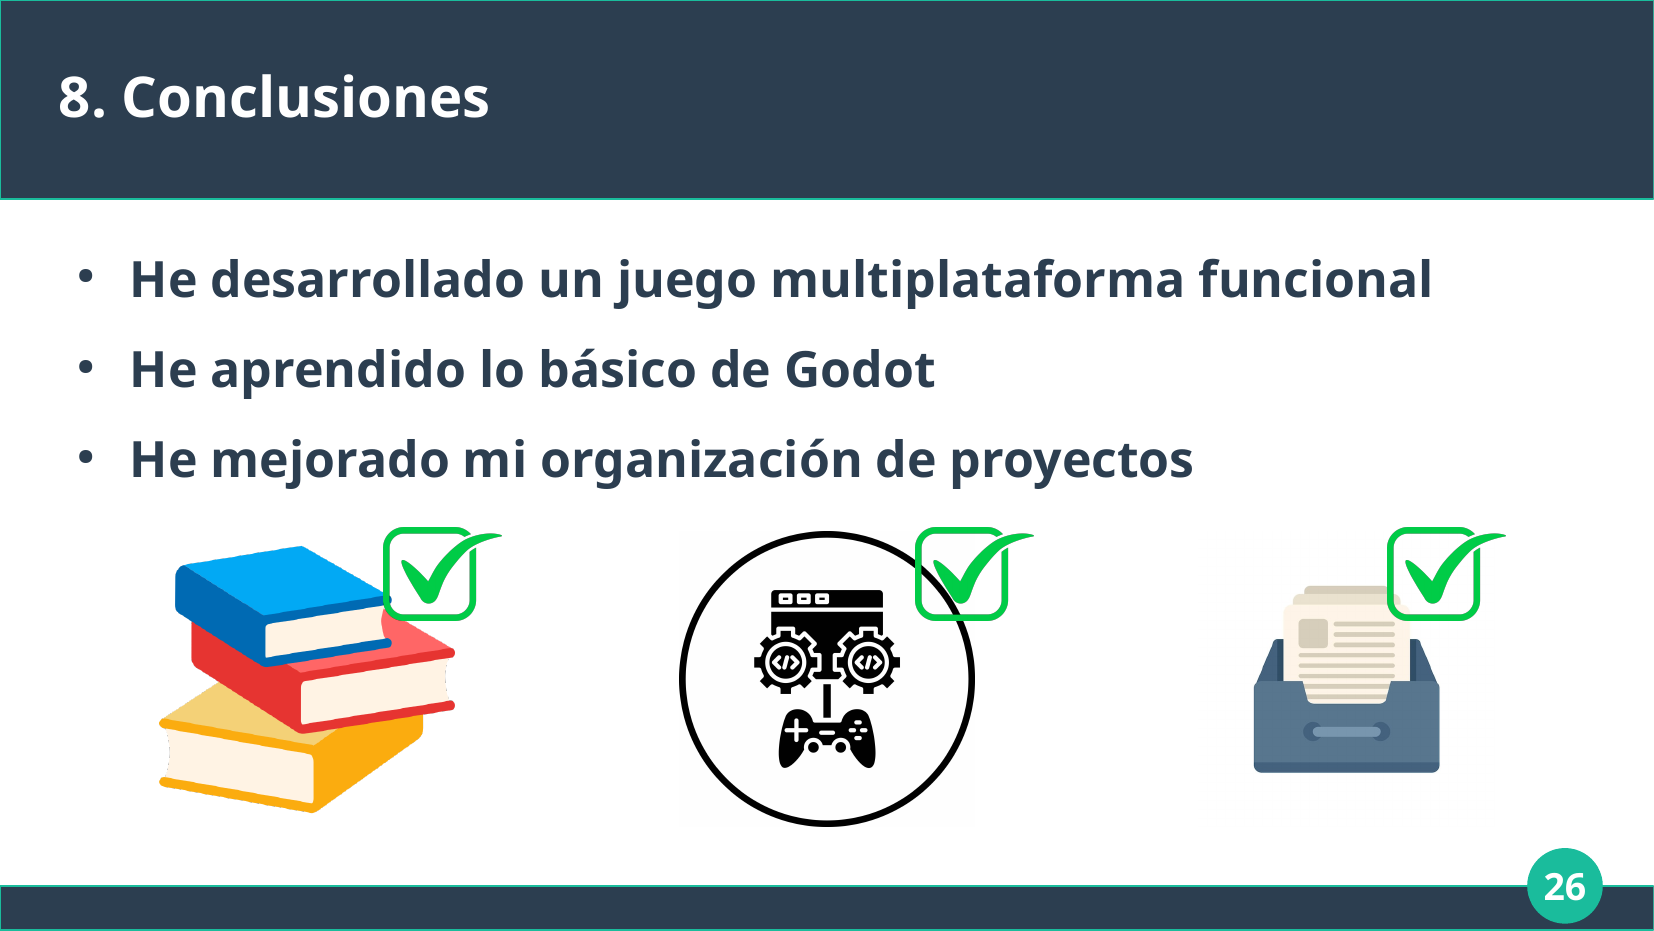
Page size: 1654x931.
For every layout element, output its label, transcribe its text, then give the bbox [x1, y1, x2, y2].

picture [1198, 527, 1506, 827]
picture [679, 527, 1034, 827]
title 8. Conclusiones [59, 37, 1595, 155]
picture [159, 527, 502, 827]
list He desarrollado un juego multiplataforma funcional He aprendido lo básico de Godot He mejorado mi organización de proyectos [59, 243, 1595, 864]
